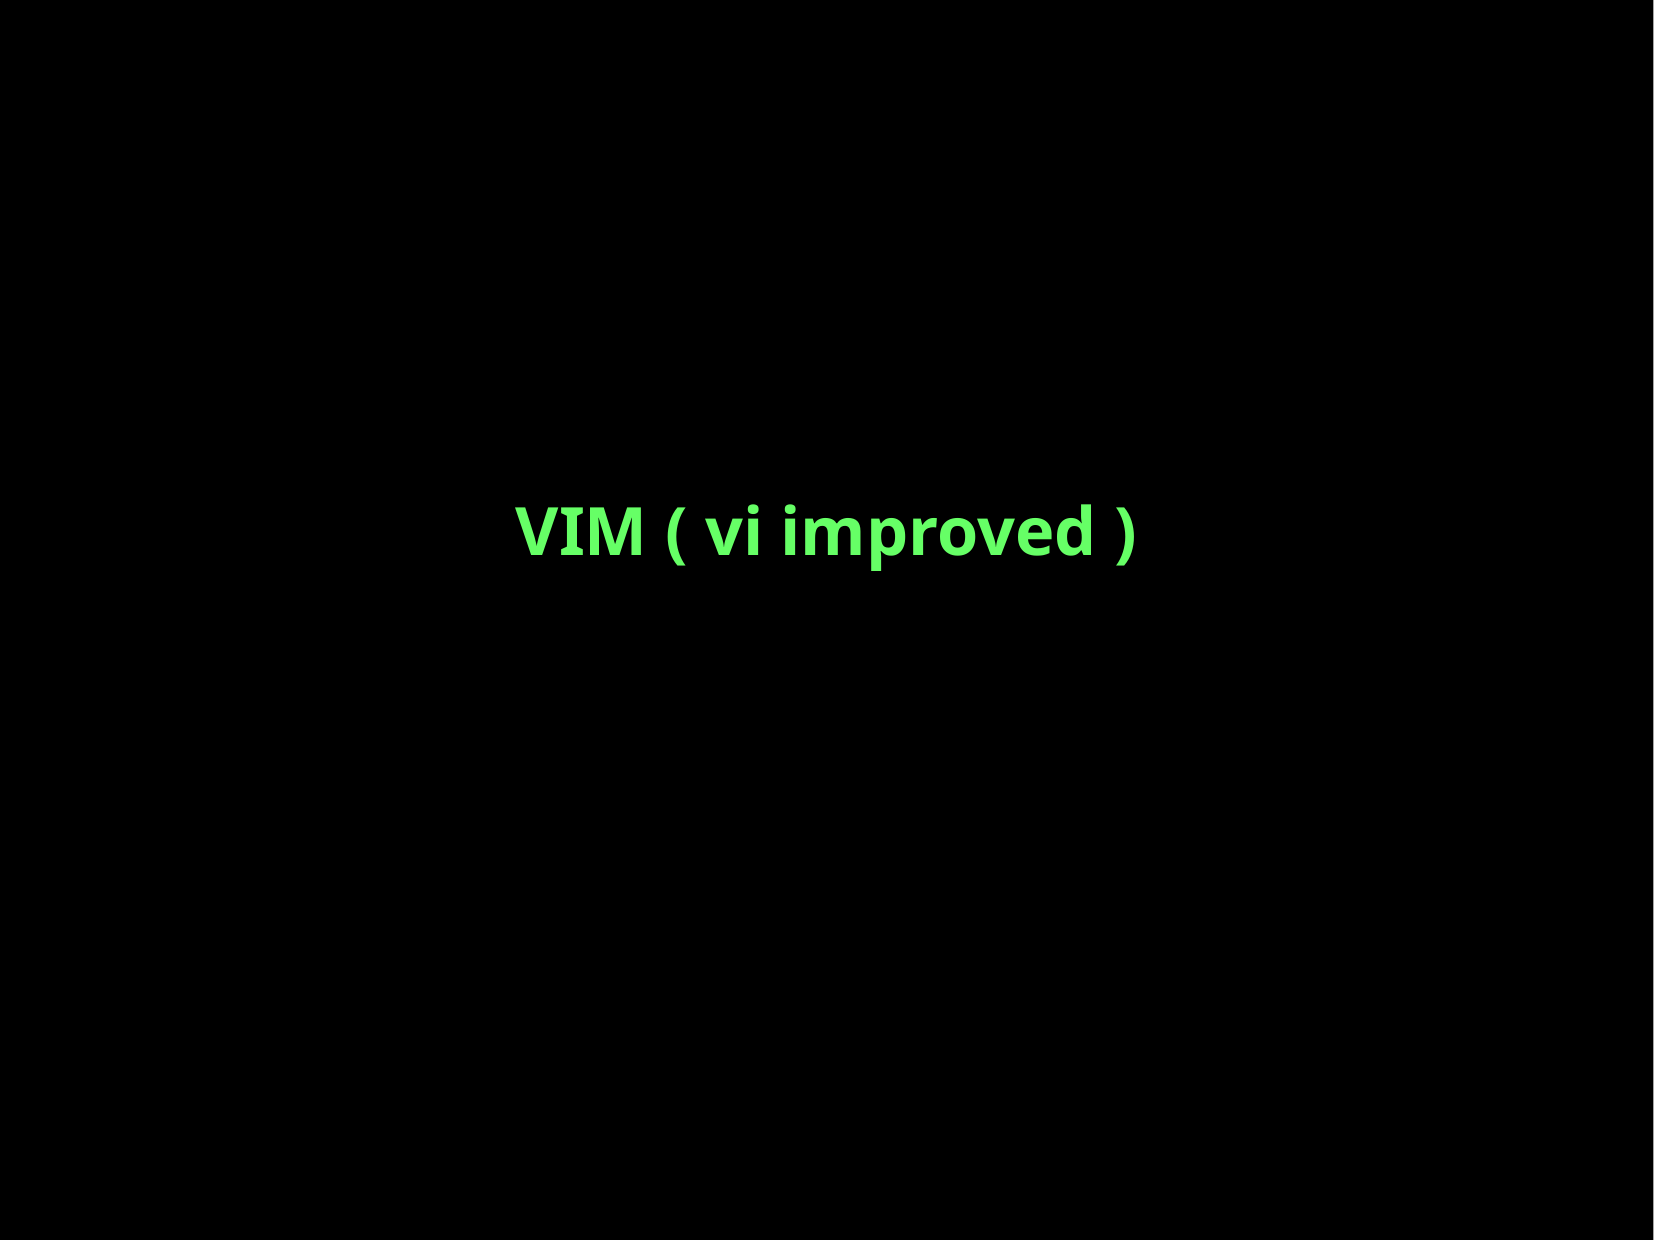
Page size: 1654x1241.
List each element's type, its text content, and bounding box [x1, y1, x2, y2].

subtitle VIM ( vi improved ) [82, 49, 1571, 1010]
